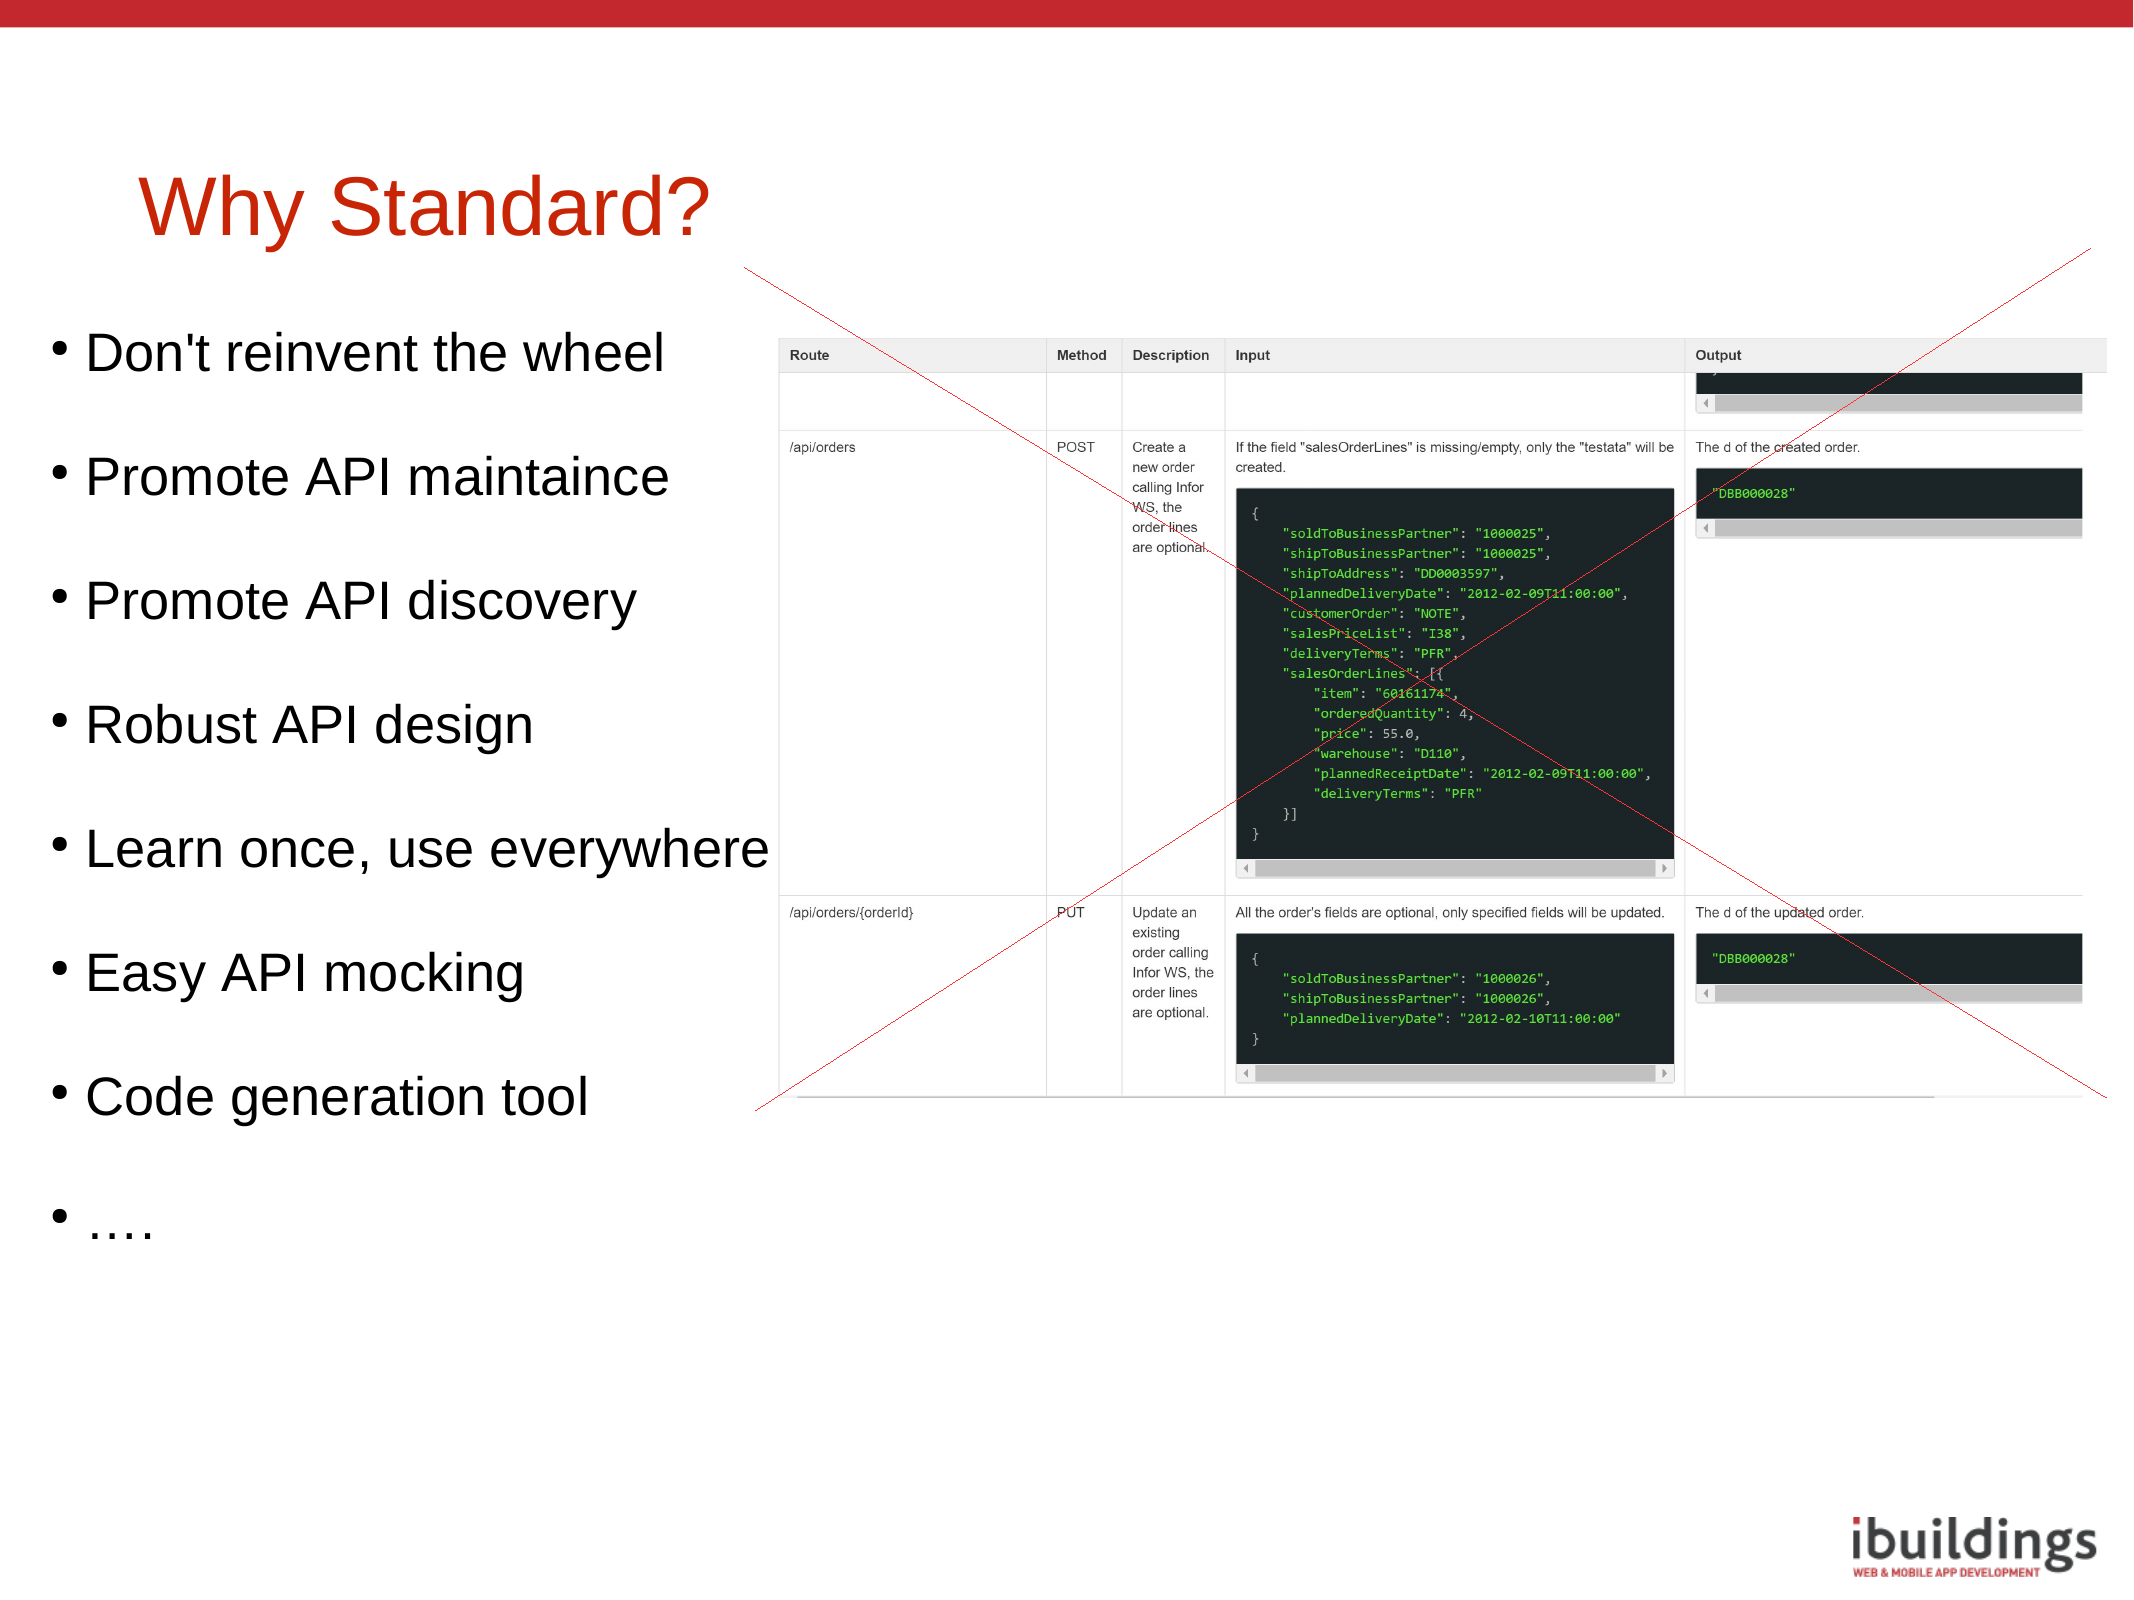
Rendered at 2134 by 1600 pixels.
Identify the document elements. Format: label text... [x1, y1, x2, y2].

picture [981, 338, 2107, 1098]
text_box Don't reinvent the wheel Promote API maintaince Promote API discovery Robust API design Learn once, use everywhere Easy API mocking Code generation tool …. [35, 309, 981, 1258]
title Why Standard? [95, 137, 1916, 268]
picture [1853, 1517, 2099, 1577]
